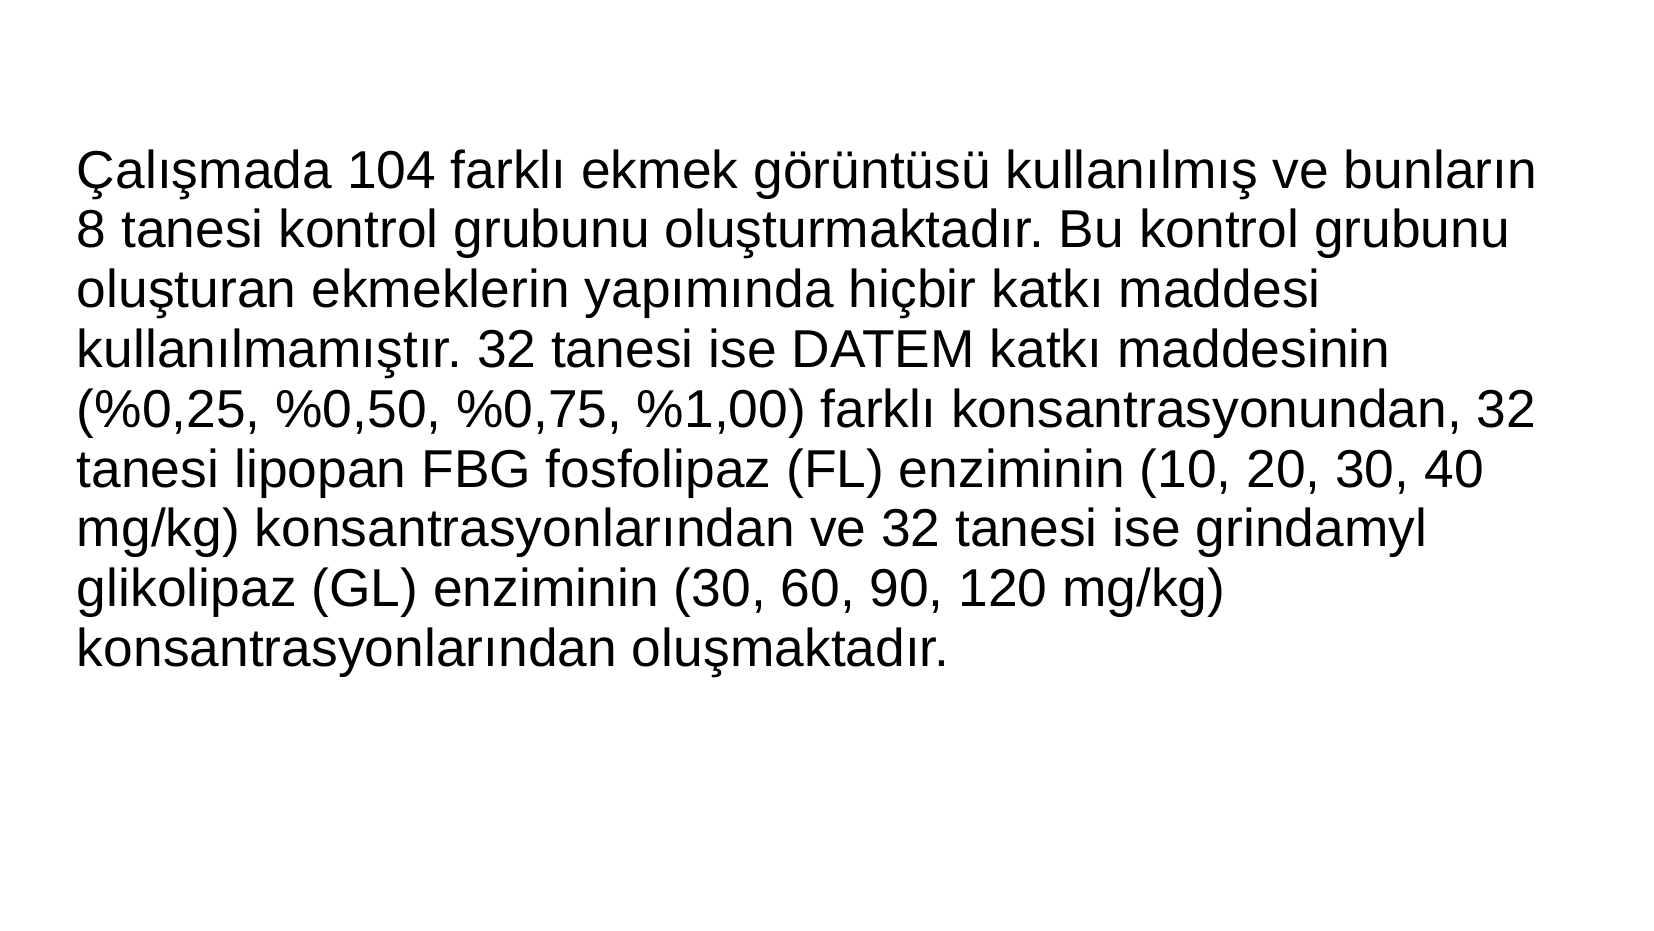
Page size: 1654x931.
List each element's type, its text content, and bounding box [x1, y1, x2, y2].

list Çalışmada 104 farklı ekmek görüntüsü kullanılmış ve bunların 8 tanesi kontrol grubunu oluşturmaktadır. Bu kontrol grubunu oluşturan ekmeklerin yapımında hiçbir katkı maddesi kullanılmamıştır. 32 tanesi ise DATEM katkı maddesinin (%0,25, %0,50, %0,75, %1,00) farklı konsantrasyonundan, 32 tanesi lipopan FBG fosfolipaz (FL) enziminin (10, 20, 30, 40 mg/kg) konsantrasyonlarından ve 32 tanesi ise grindamyl glikolipaz (GL) enziminin (30, 60, 90, 120 mg/kg) konsantrasyonlarından oluşmaktadır. [76, 139, 1565, 680]
